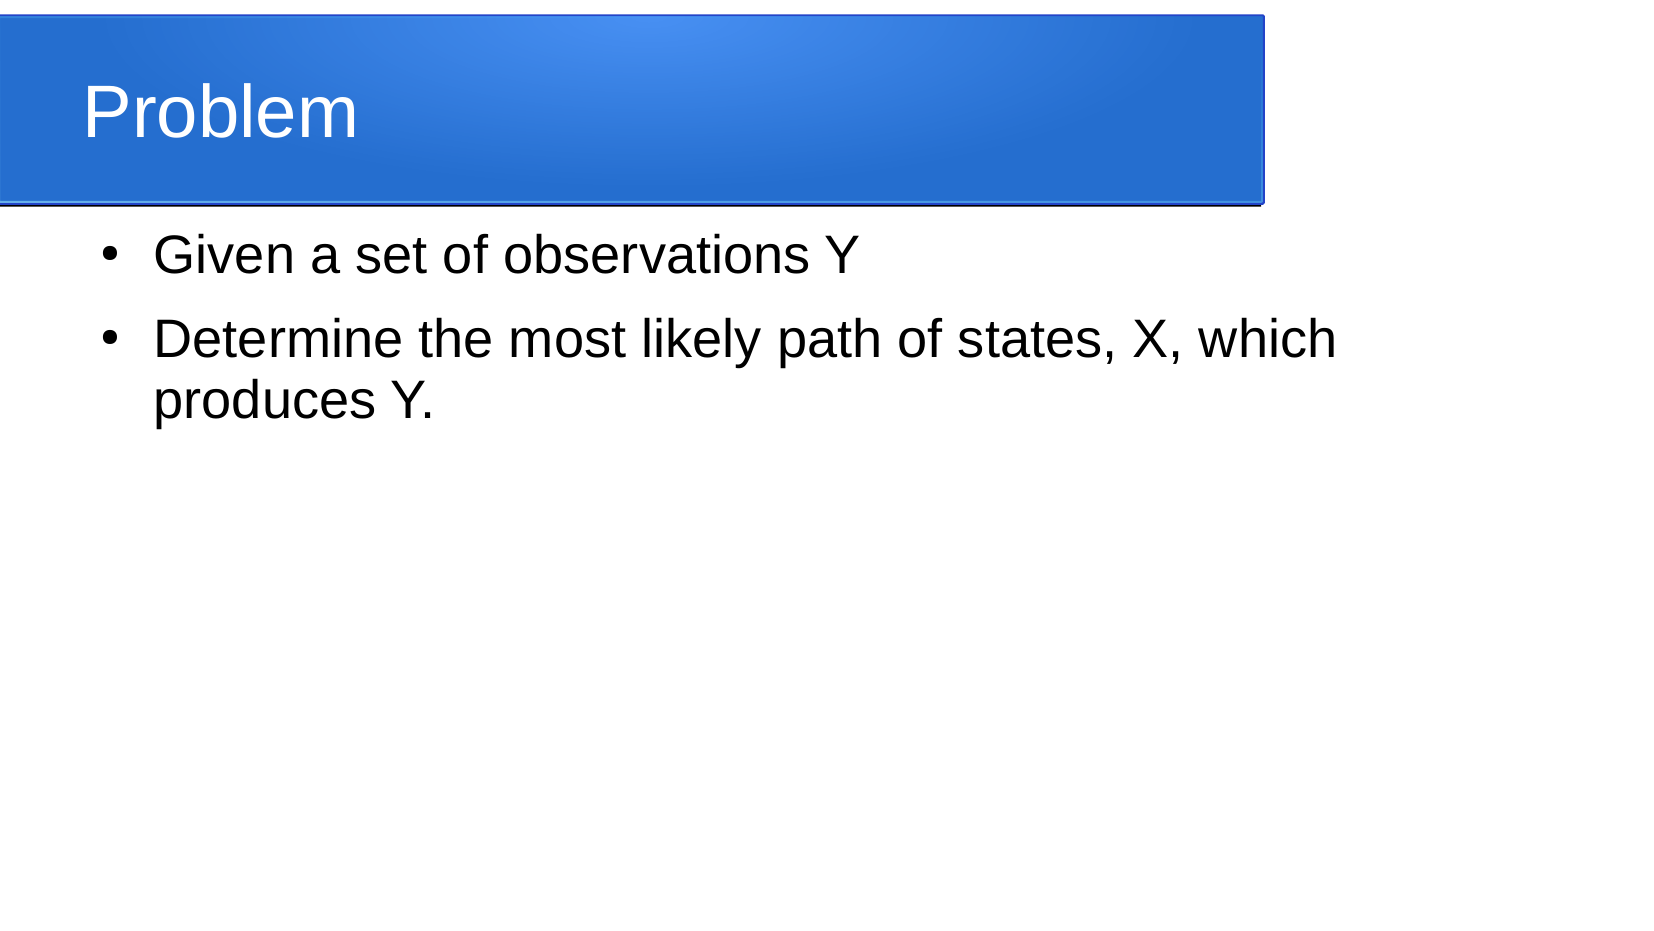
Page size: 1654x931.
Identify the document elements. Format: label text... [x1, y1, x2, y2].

list Given a set of observations Y Determine the most likely path of states, X, which produces Y. [82, 224, 1571, 764]
title Problem [82, 35, 1235, 189]
